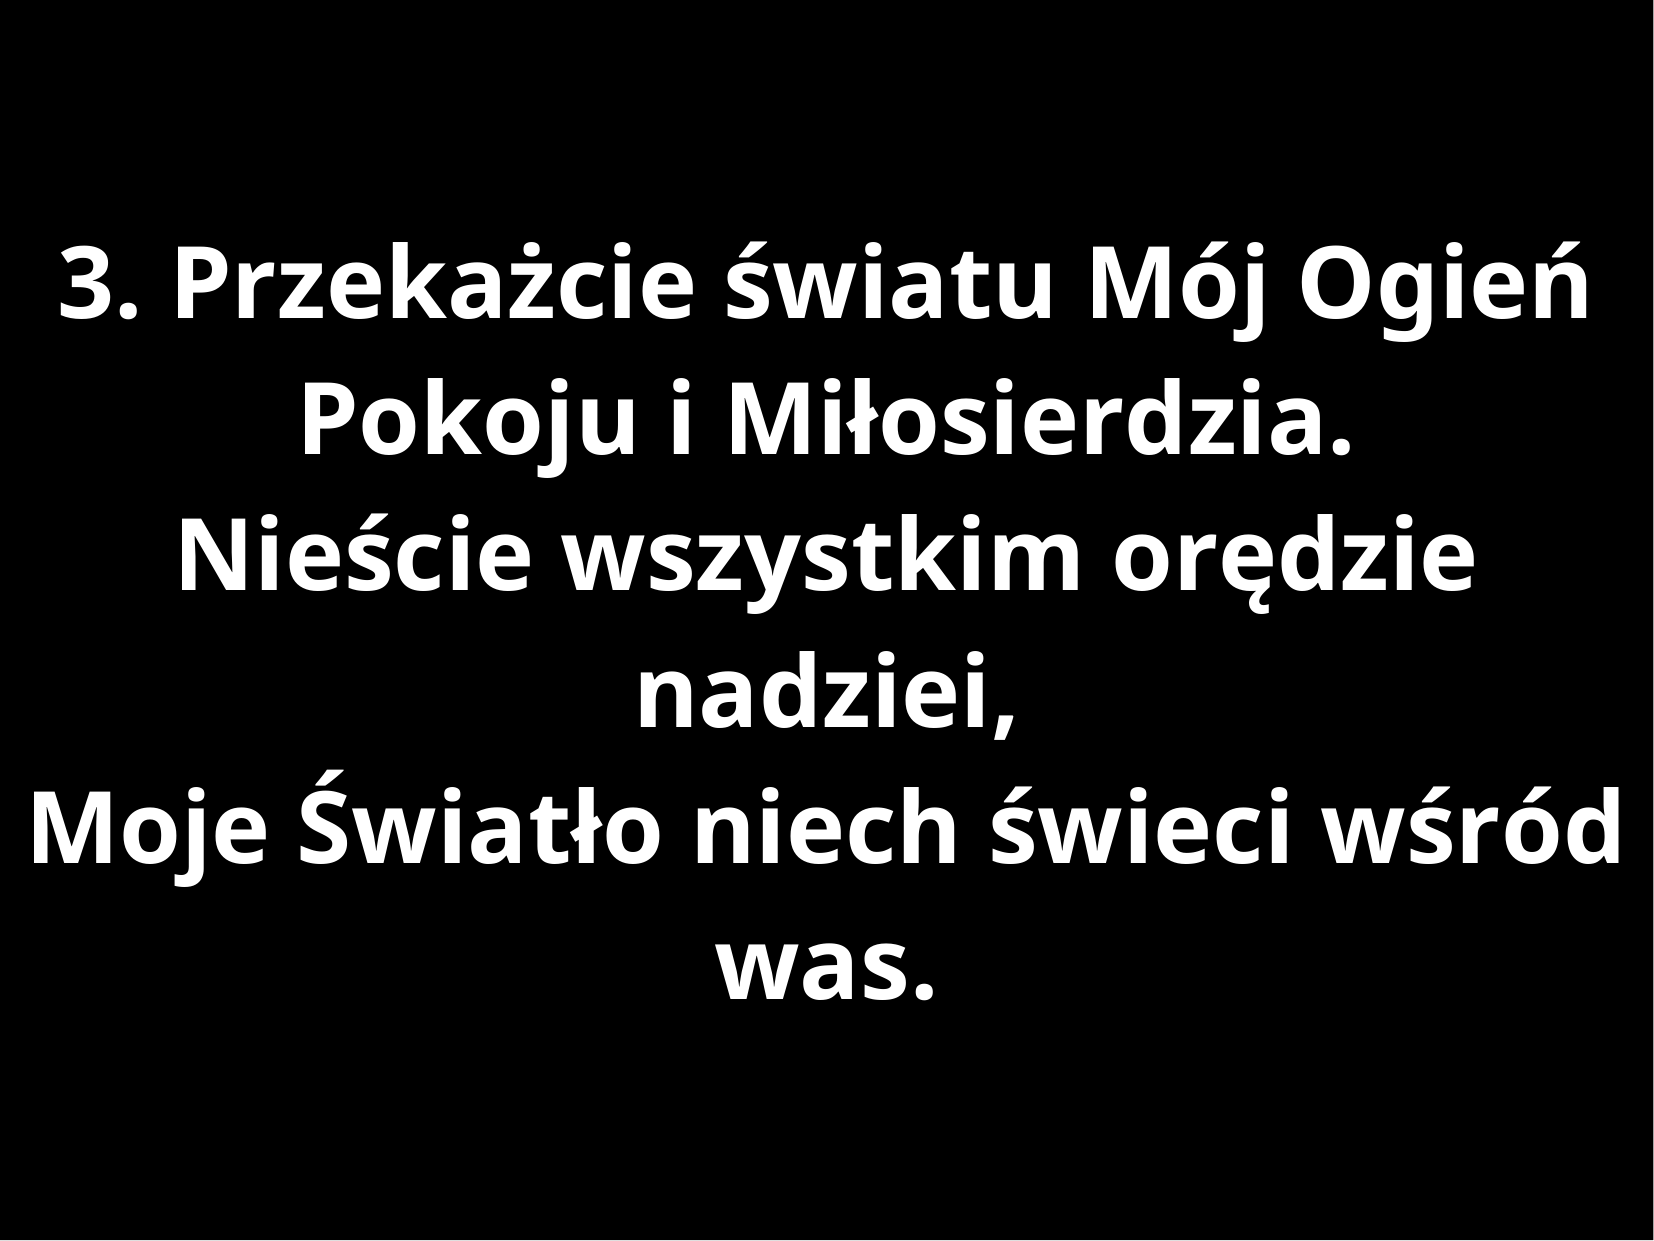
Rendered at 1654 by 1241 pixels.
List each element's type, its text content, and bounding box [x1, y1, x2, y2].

title 3. Przekażcie światu Mój Ogień Pokoju i Miłosierdzia. Nieście wszystkim orędzie nadziei, Moje Światło niech świeci wśród was. [0, 0, 1654, 1241]
